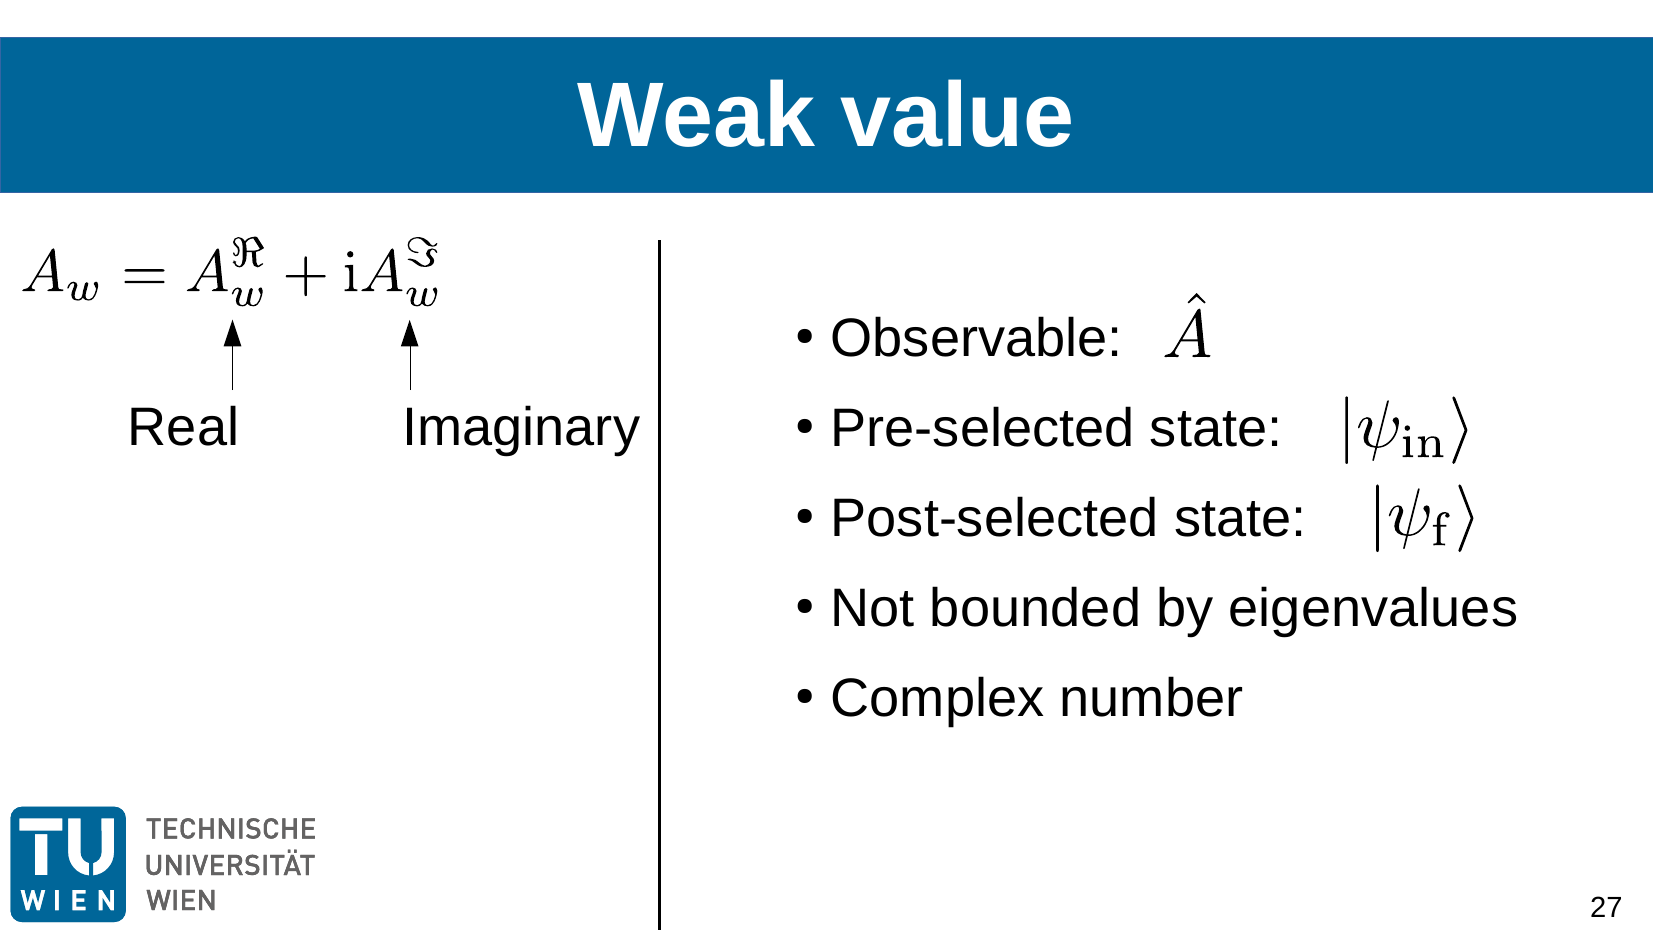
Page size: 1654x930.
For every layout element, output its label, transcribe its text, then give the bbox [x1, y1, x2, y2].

picture [6, 235, 457, 311]
text_box Real [112, 389, 255, 465]
title Weak value [0, 37, 1653, 193]
list Observable: Pre-selected state: Post-selected state: Not bounded by eigenvalues Complex number [795, 217, 1571, 758]
text_box Imaginary [387, 389, 656, 465]
